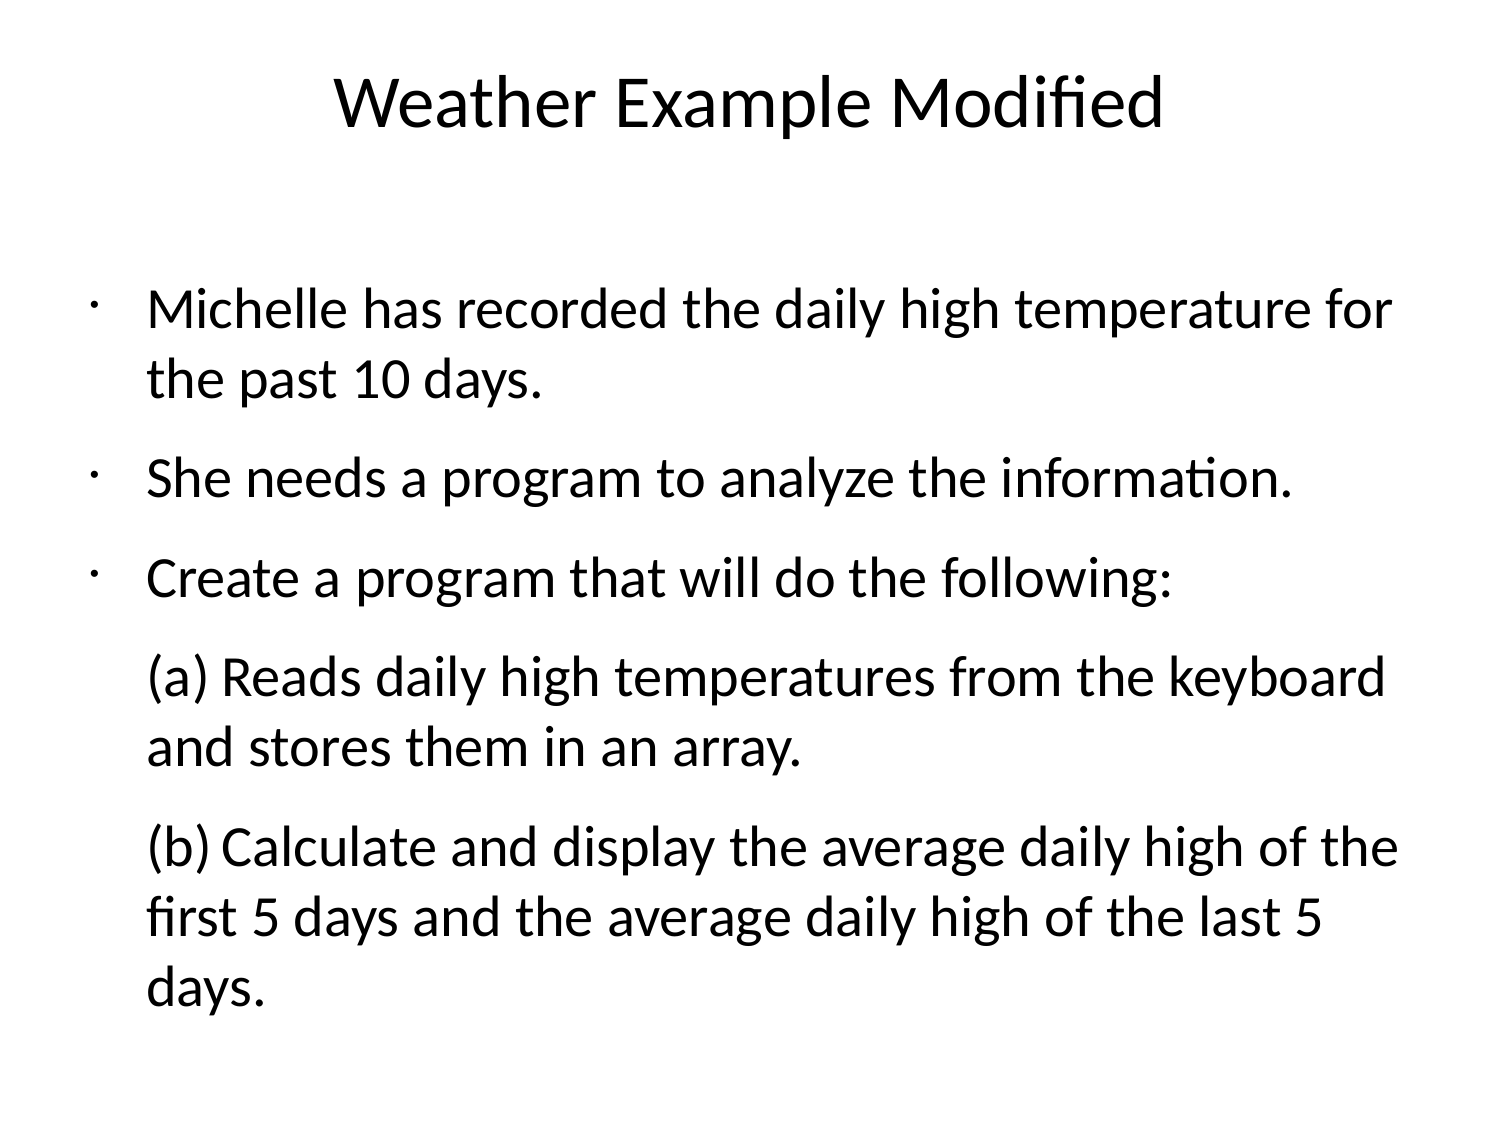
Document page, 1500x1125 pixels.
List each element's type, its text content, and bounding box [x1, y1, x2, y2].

title Weather Example Modified [75, 45, 1425, 233]
list Michelle has recorded the daily high temperature for the past 10 days. She needs a program to analyze the information. Create a program that will do the following: (a) Reads daily high temperatures from the keyboard and stores them in an array. (b) Calculate and display the average daily high of the first 5 days and the average daily high of the last 5 days. [75, 262, 1425, 1005]
